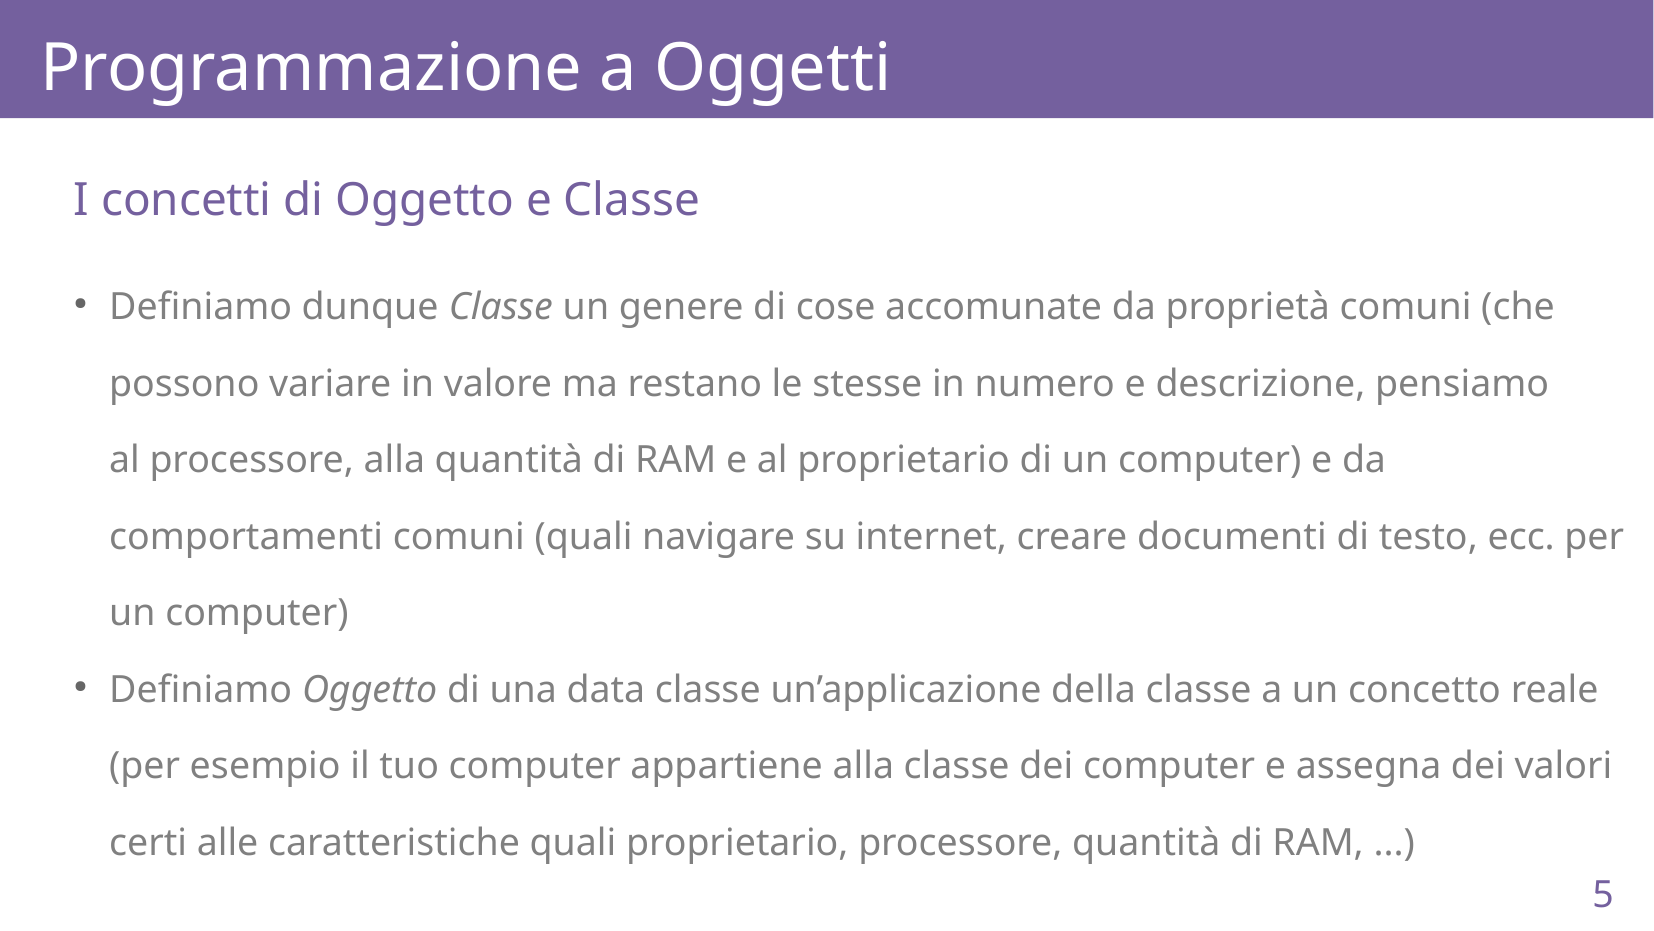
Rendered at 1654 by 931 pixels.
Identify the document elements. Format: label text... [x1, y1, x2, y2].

text_box [0, 0, 1654, 119]
text_box Programmazione a Oggetti [25, 11, 942, 107]
text_box I concetti di Oggetto e Classe [59, 158, 1107, 229]
text_box Definiamo dunque Classe un genere di cose accomunate da proprietà comuni (che possono variare in valore ma restano le stesse in numero e descrizione, pensiamo al processore, alla quantità di RAM e al proprietario di un computer) e da comportamenti comuni (quali navigare su internet, creare documenti di testo, ecc. per un computer) Definiamo Oggetto di una data classe un’applicazione della classe a un concetto reale (per esempio il tuo computer appartiene alla classe dei computer e assegna dei valori certi alle caratteristiche quali proprietario, processore, quantità di RAM, ...) [59, 246, 1599, 802]
text_box <numero> [1510, 860, 1654, 931]
